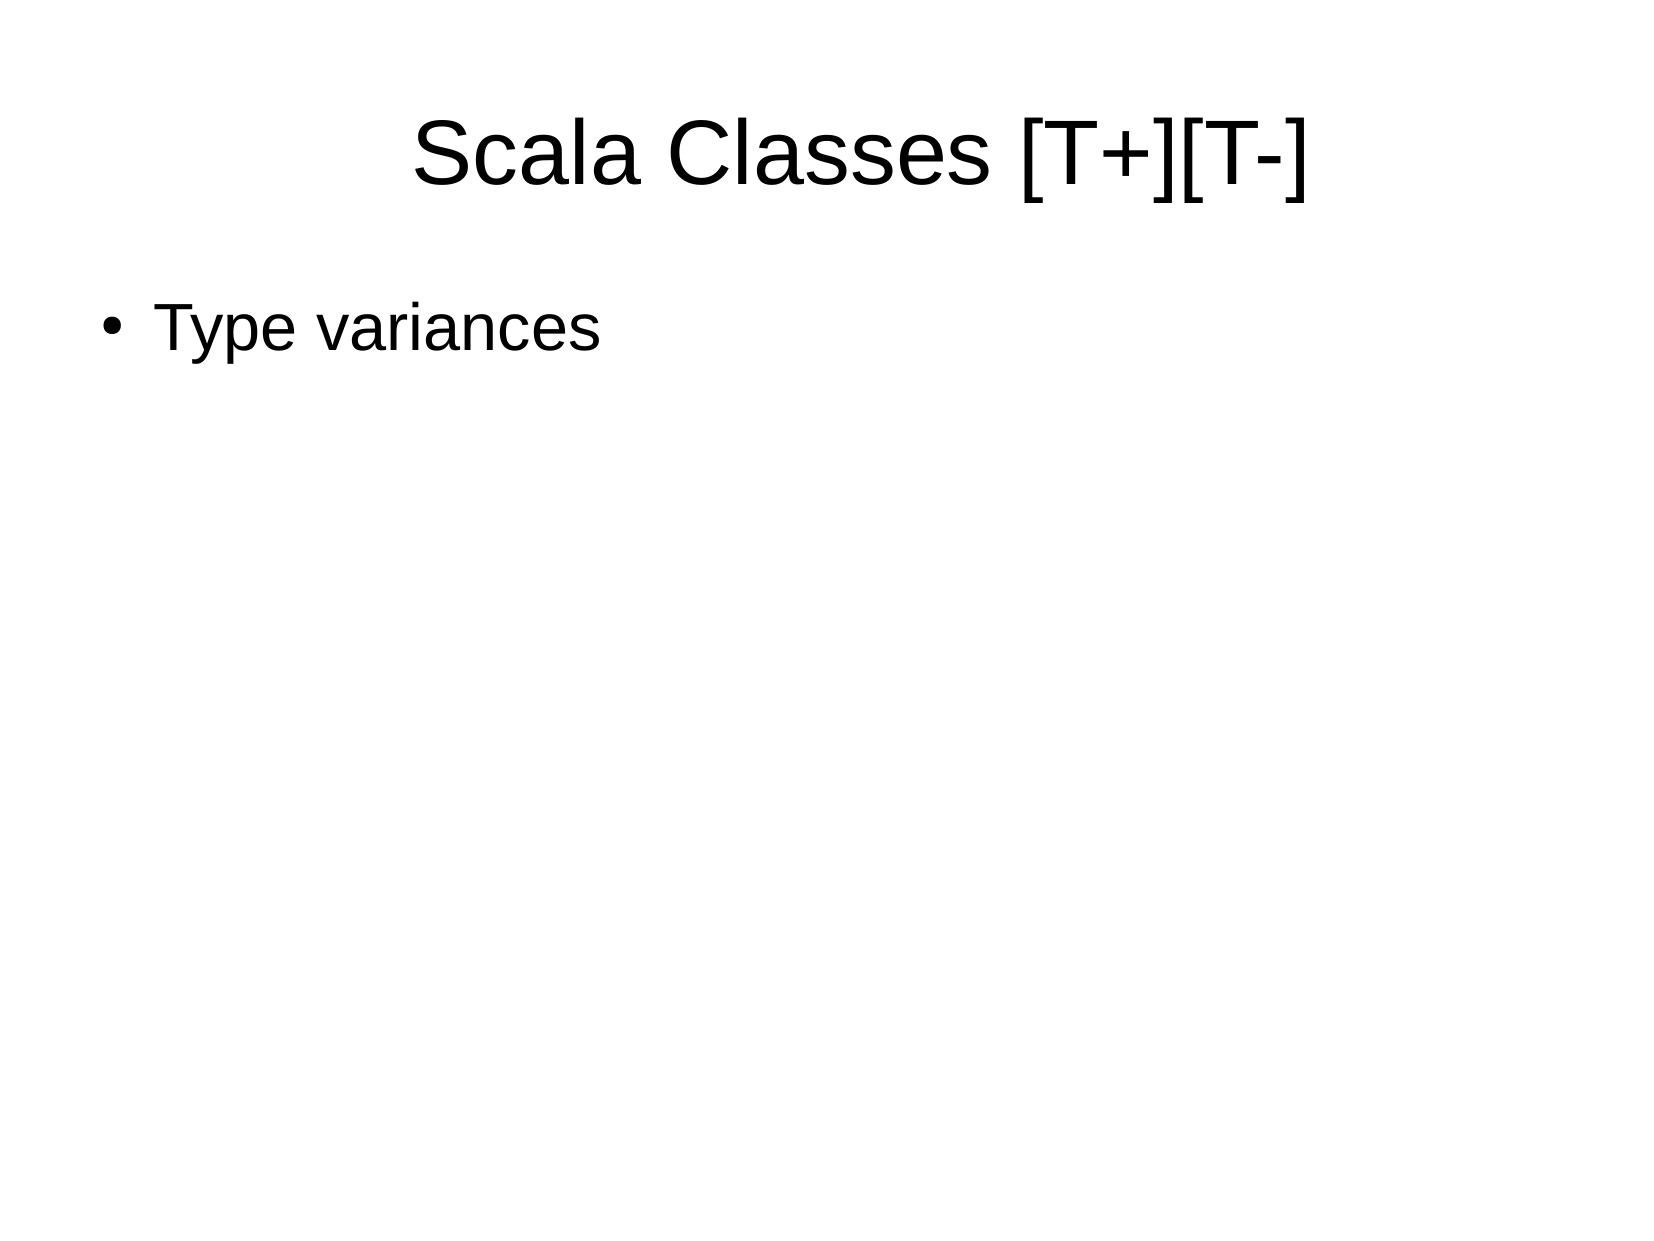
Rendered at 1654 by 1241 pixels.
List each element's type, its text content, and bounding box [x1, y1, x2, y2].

title Scala Classes [T+][T-] [82, 49, 1571, 257]
list Type variances [82, 290, 1571, 1109]
